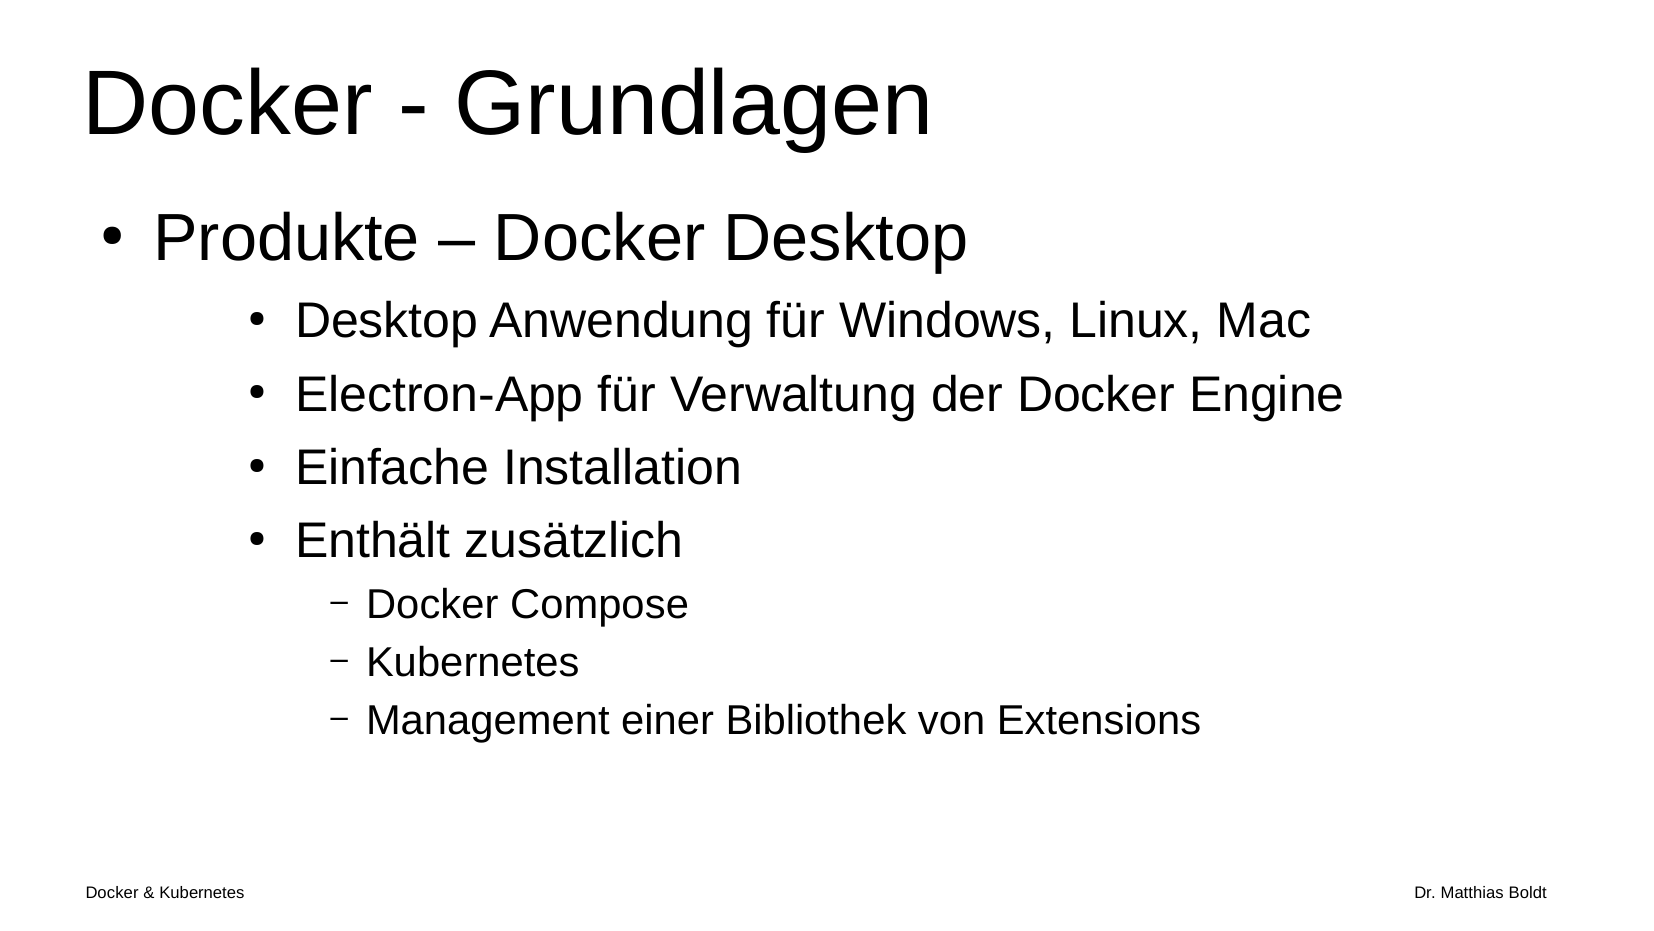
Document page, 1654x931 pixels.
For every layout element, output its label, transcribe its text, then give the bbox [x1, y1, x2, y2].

list Produkte – Docker Desktop Desktop Anwendung für Windows, Linux, Mac Electron-App für Verwaltung der Docker Engine Einfache Installation Enthält zusätzlich Docker Compose Kubernetes Management einer Bibliothek von Extensions [82, 199, 1571, 845]
text_box Docker & Kubernetes Dr. Matthias Boldt [70, 875, 1563, 910]
title Docker - Grundlagen [82, 25, 1571, 181]
